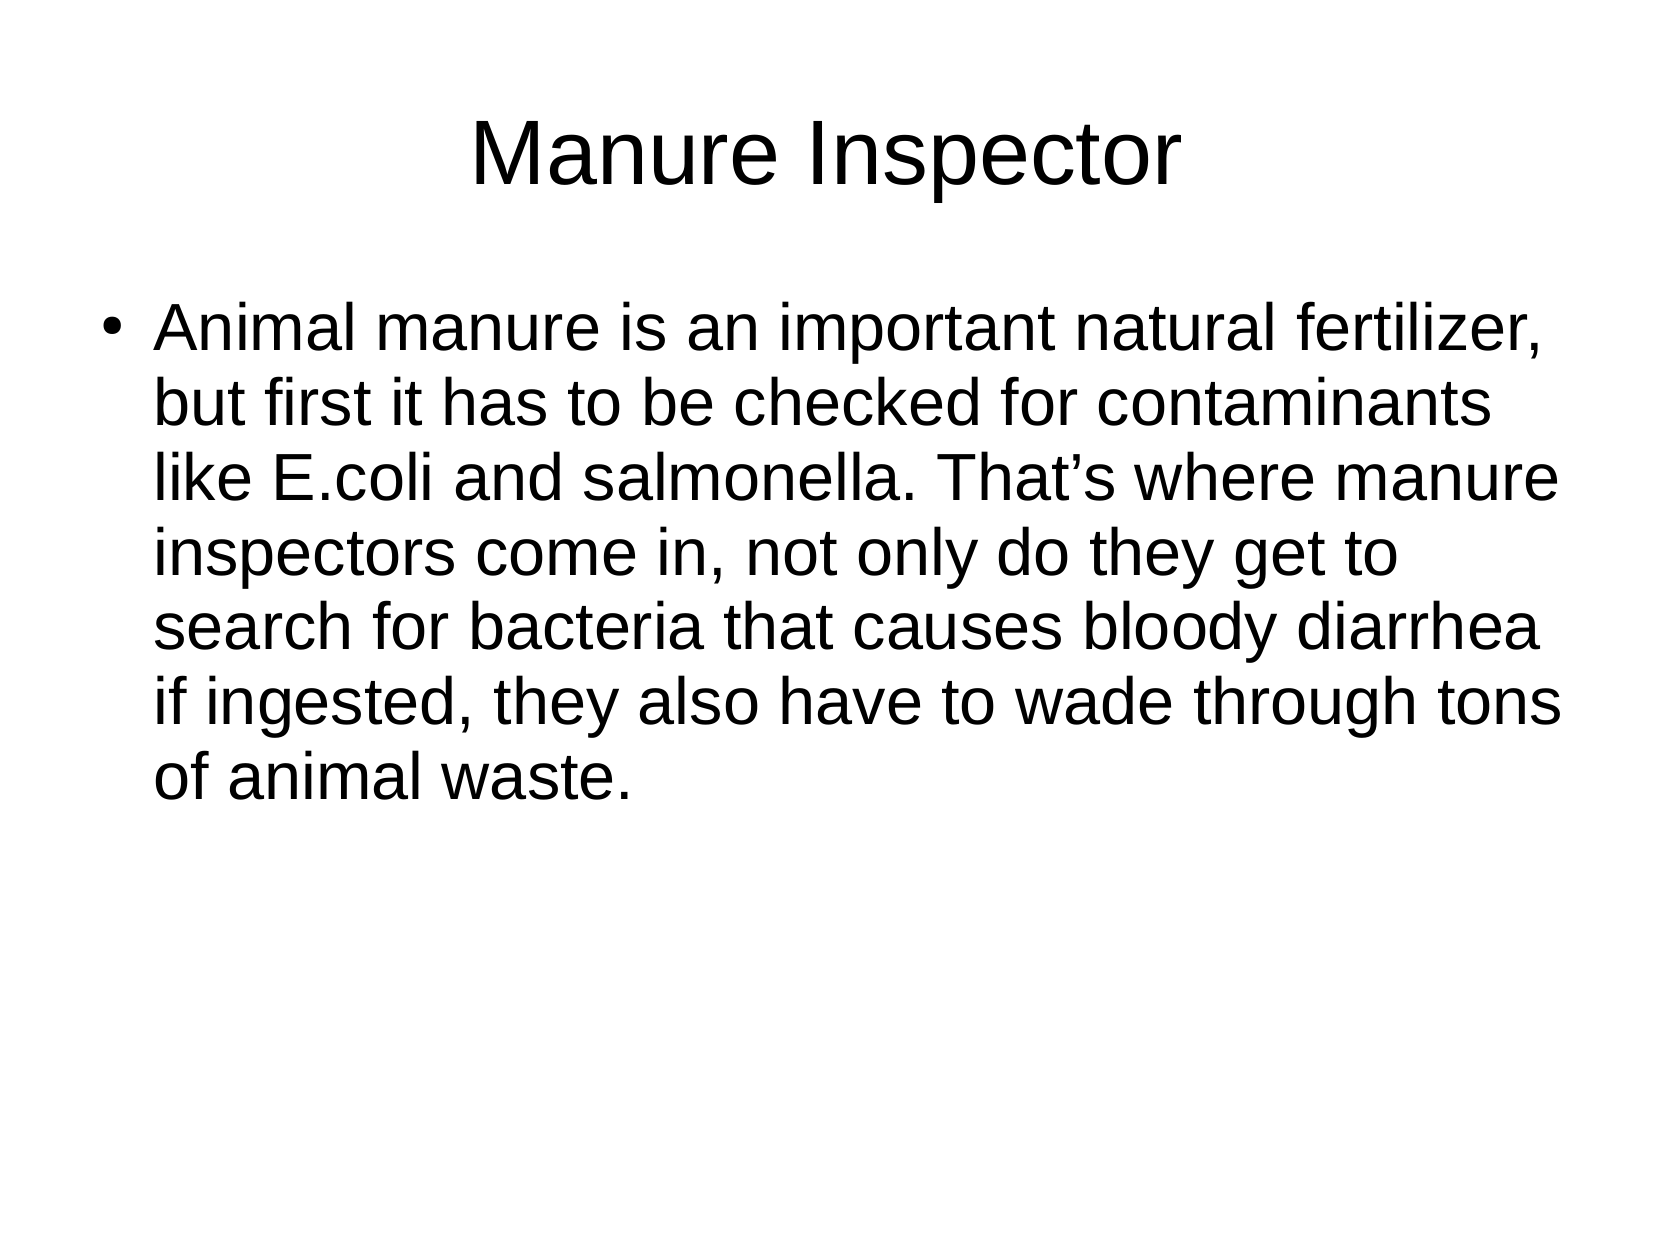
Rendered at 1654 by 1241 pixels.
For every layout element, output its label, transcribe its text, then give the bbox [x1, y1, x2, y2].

list Animal manure is an important natural fertilizer, but first it has to be checked for contaminants like E.coli and salmonella. That’s where manure inspectors come in, not only do they get to search for bacteria that causes bloody diarrhea if ingested, they also have to wade through tons of animal waste. [82, 290, 1571, 1010]
title Manure Inspector [82, 49, 1571, 257]
